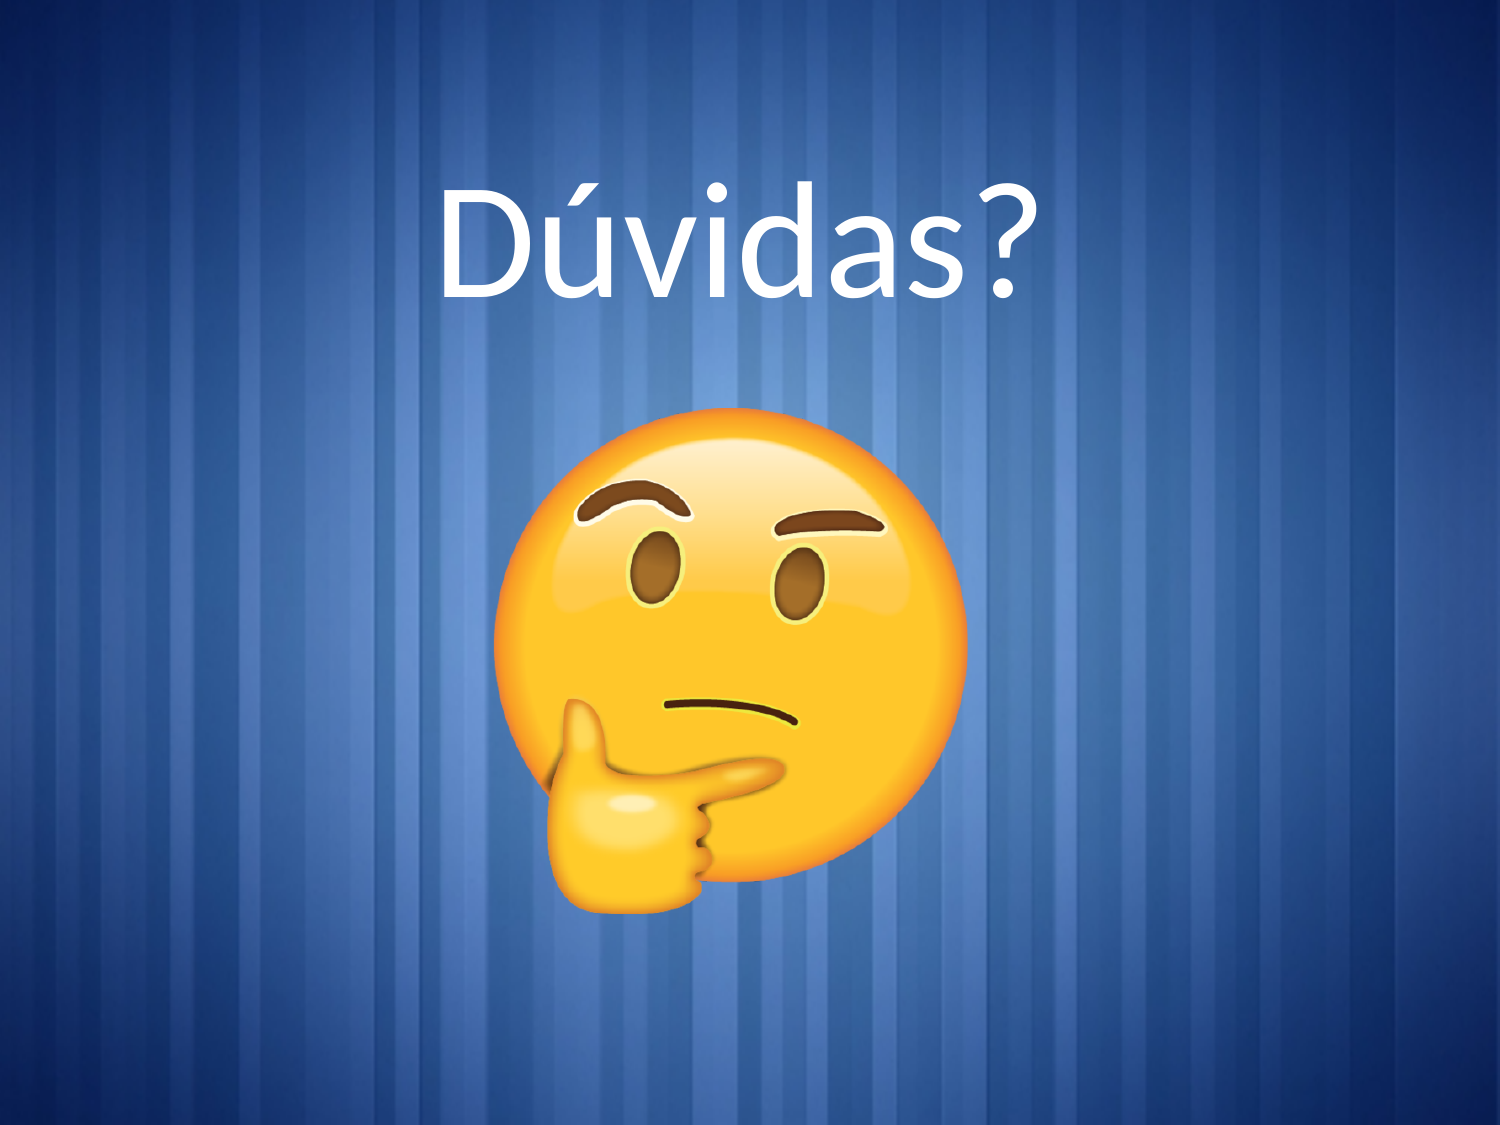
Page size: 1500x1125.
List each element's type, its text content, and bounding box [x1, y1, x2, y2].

picture [0, 0, 1500, 1125]
title Dúvidas? [64, 137, 1415, 325]
